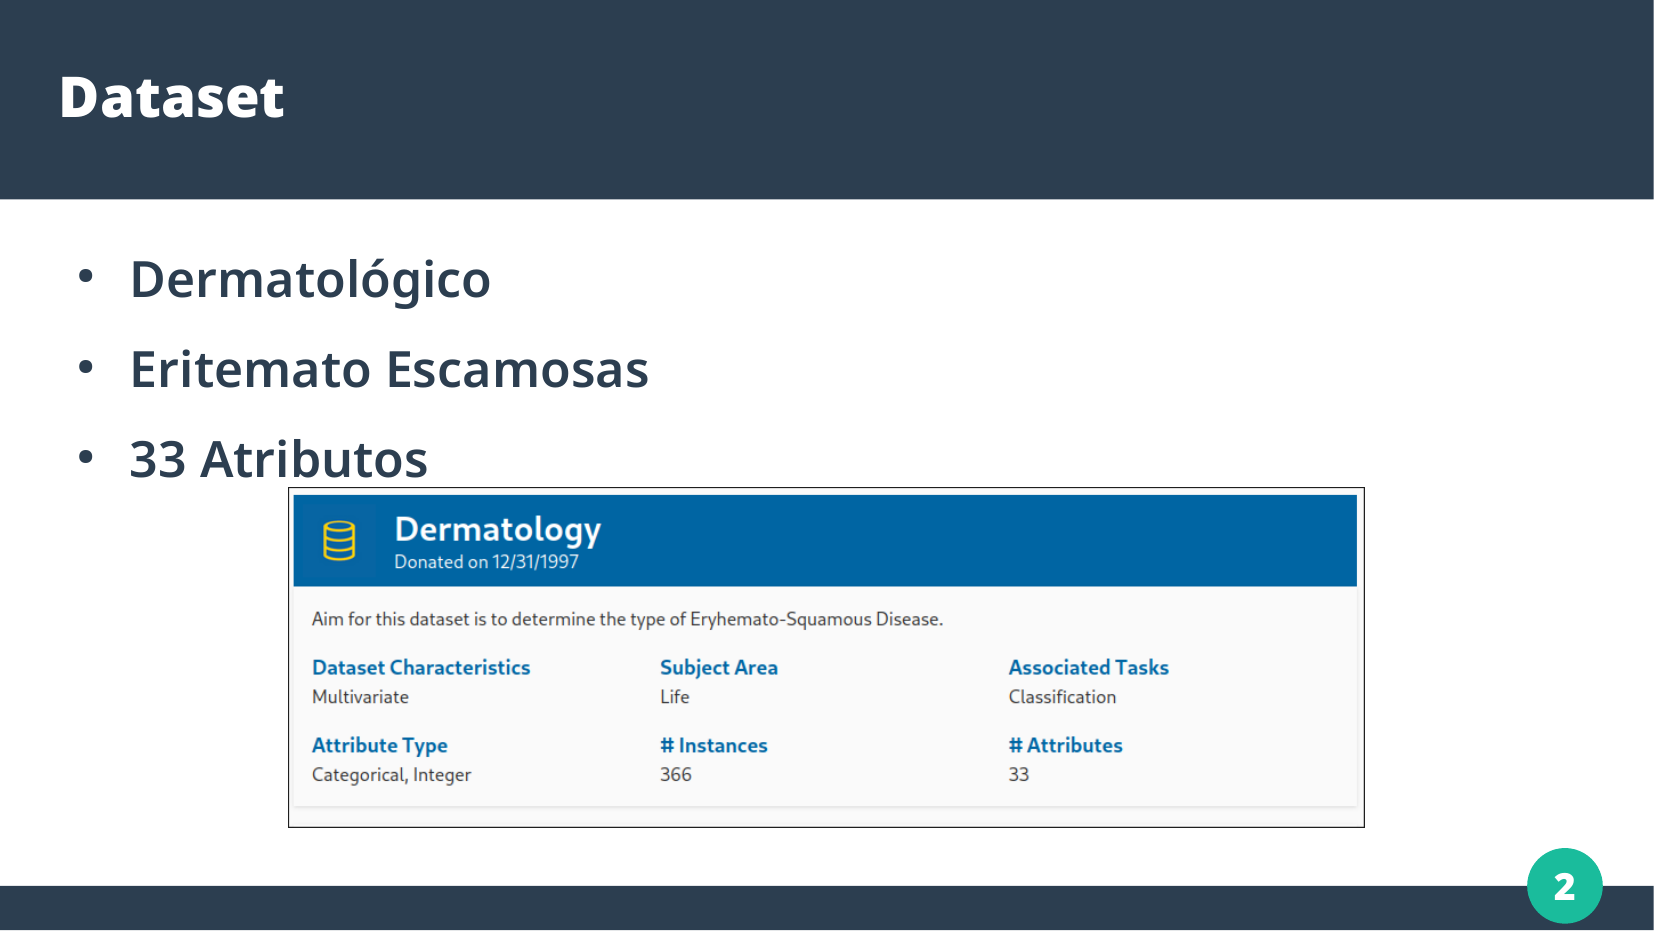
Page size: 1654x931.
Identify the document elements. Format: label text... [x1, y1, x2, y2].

title Dataset [59, 37, 1595, 156]
list Dermatológico Eritemato Escamosas 33 Atributos [59, 243, 1595, 864]
picture [288, 487, 1365, 828]
